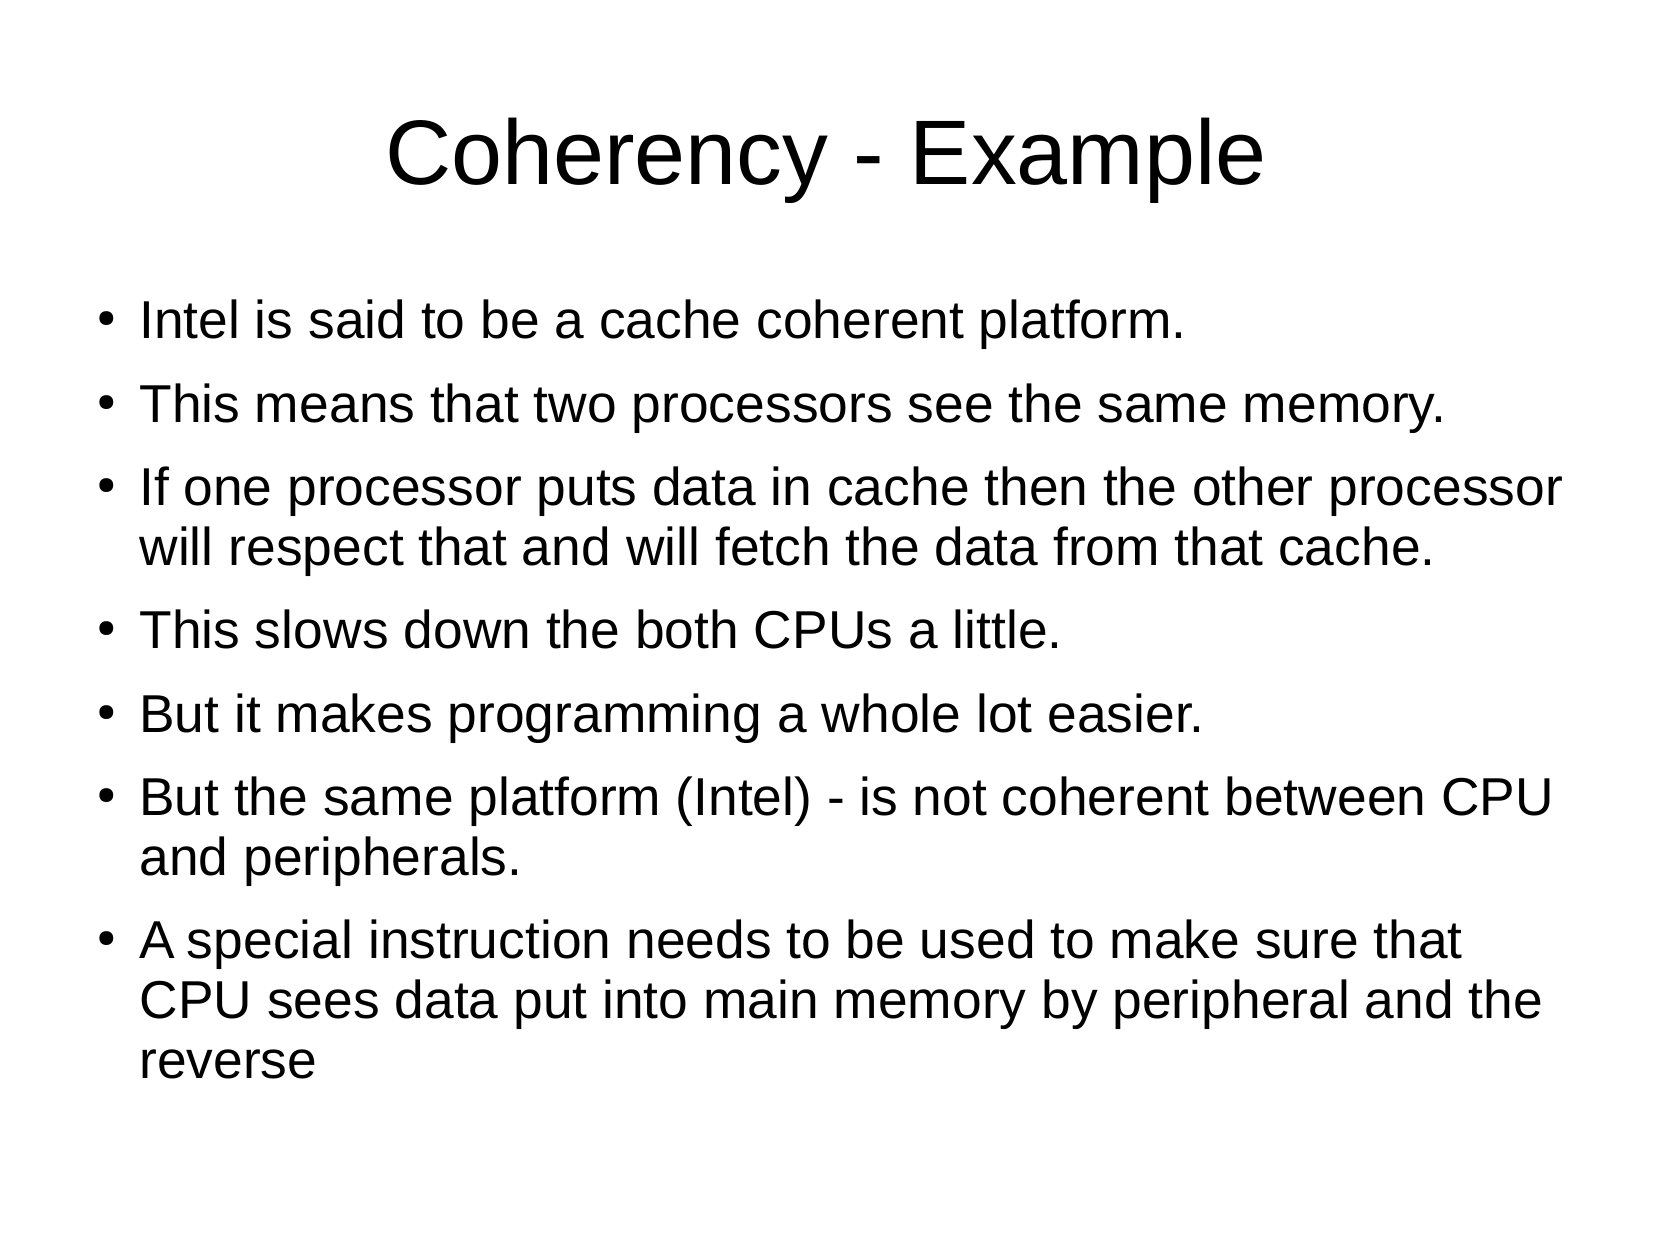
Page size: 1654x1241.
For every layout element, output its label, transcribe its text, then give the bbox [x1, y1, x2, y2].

title Coherency - Example [82, 49, 1571, 257]
list Intel is said to be a cache coherent platform. This means that two processors see the same memory. If one processor puts data in cache then the other processor will respect that and will fetch the data from that cache. This slows down the both CPUs a little. But it makes programming a whole lot easier. But the same platform (Intel) - is not coherent between CPU and peripherals. A special instruction needs to be used to make sure that CPU sees data put into main memory by peripheral and the reverse [82, 290, 1571, 1109]
